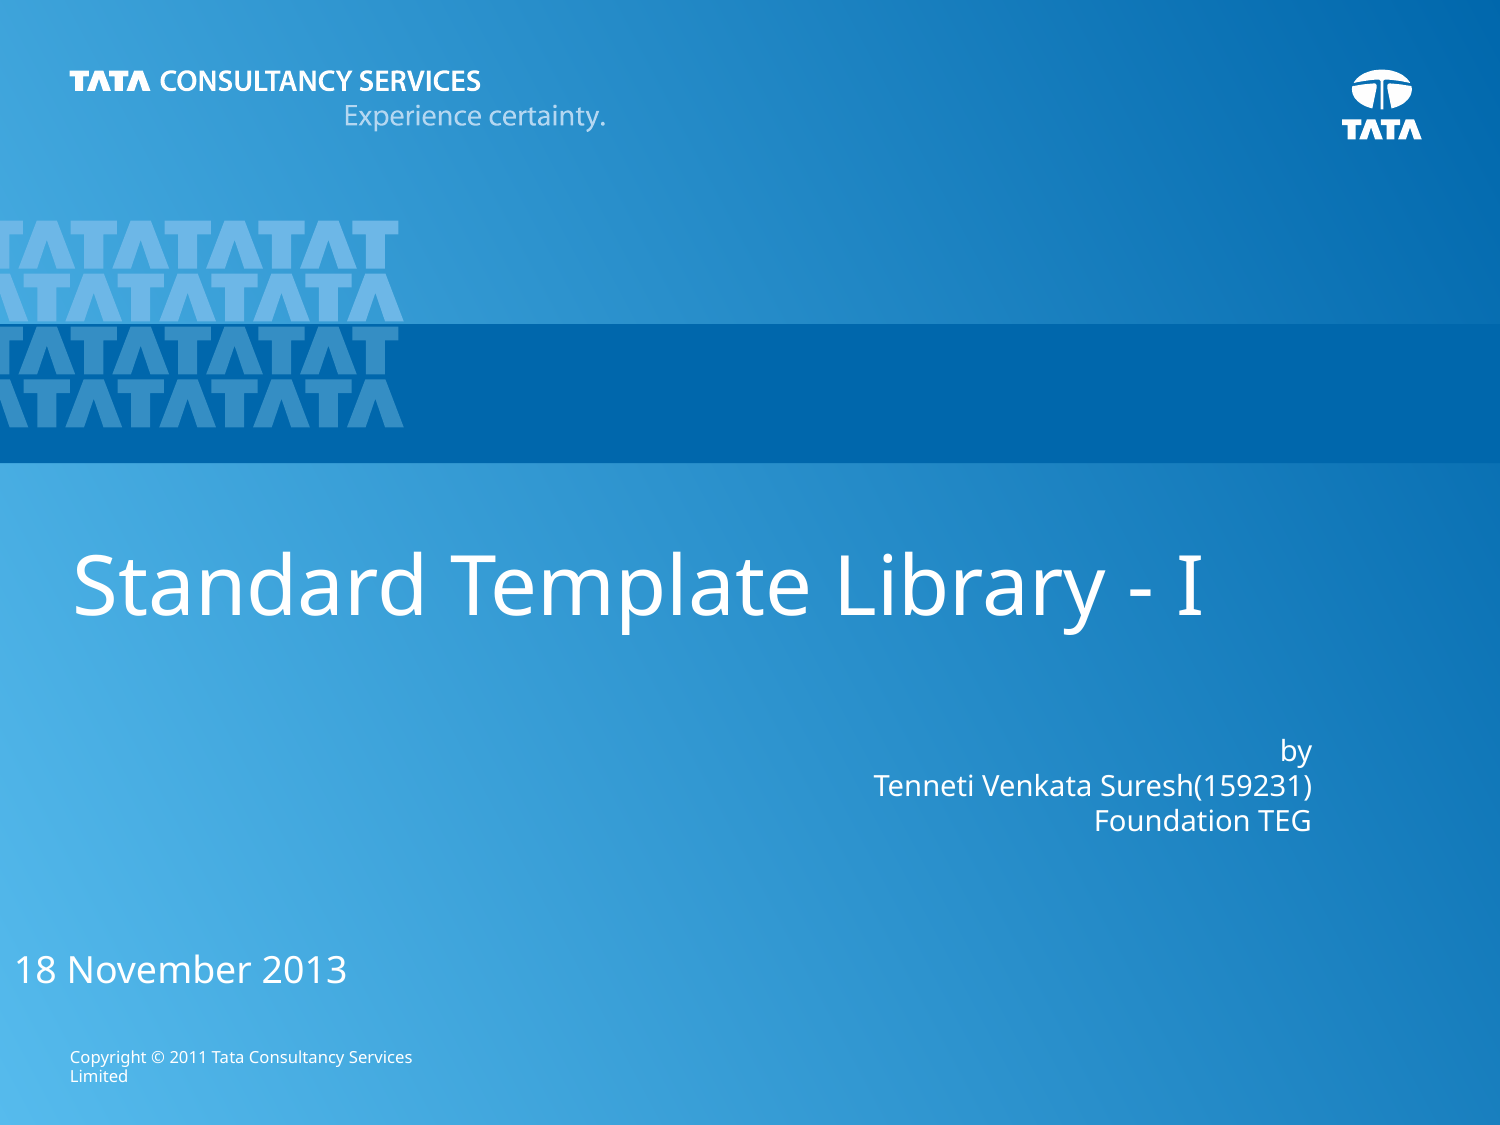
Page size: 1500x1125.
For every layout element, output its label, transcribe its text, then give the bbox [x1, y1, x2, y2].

subtitle by Tenneti Venkata Suresh(159231) Foundation TEG [50, 725, 1328, 851]
text_box 18 November 2013 [14, 945, 349, 997]
title Standard Template Library - I [58, 525, 1334, 625]
